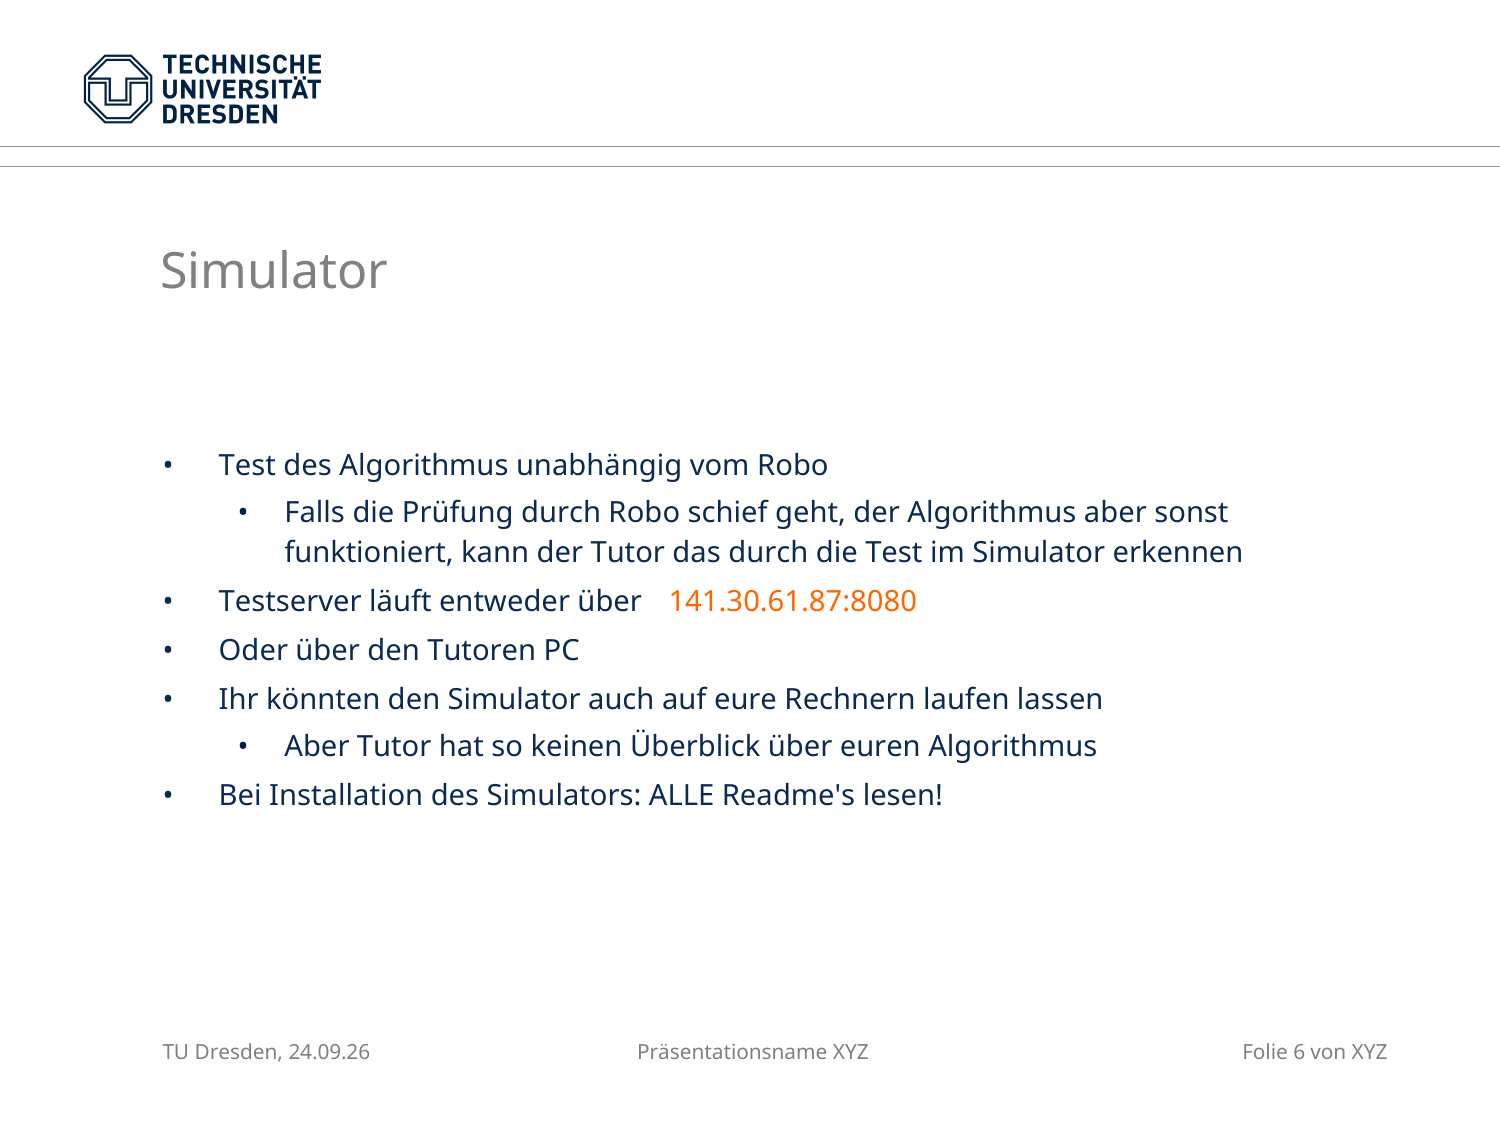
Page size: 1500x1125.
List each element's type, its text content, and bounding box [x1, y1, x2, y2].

list Test des Algorithmus unabhängig vom Robo Falls die Prüfung durch Robo schief geht, der Algorithmus aber sonst funktioniert, kann der Tutor das durch die Test im Simulator erkennen Testserver läuft entweder über 141.30.61.87:8080 Oder über den Tutoren PC Ihr könnten den Simulator auch auf eure Rechnern laufen lassen Aber Tutor hat so keinen Überblick über euren Algorithmus Bei Installation des Simulators: ALLE Readme's lesen! [162, 387, 1388, 963]
picture [83, 54, 321, 124]
title Simulator [160, 231, 1392, 306]
